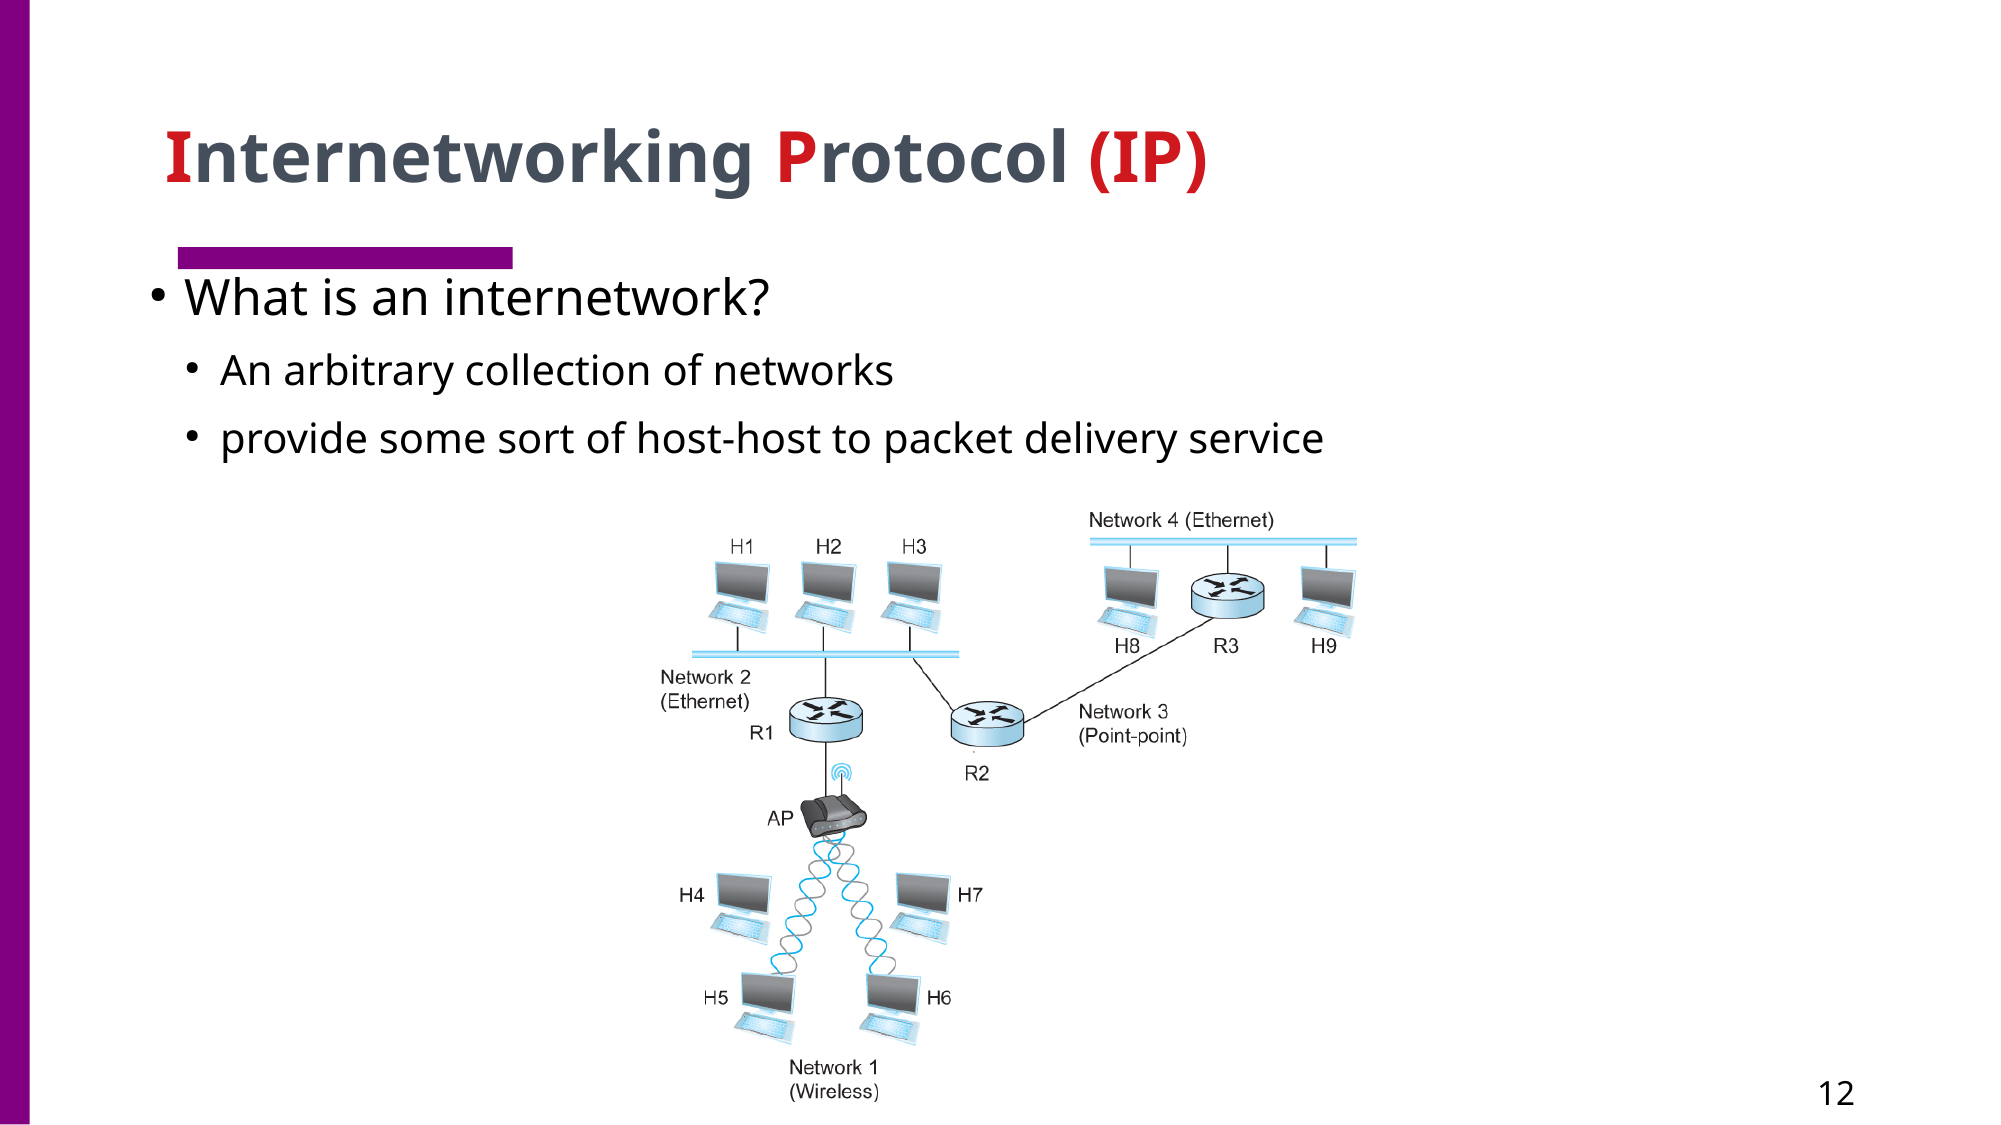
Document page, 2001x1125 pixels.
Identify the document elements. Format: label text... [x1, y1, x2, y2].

text_box Internetworking Protocol (IP) [151, 0, 1849, 212]
text_box What is an internetwork? An arbitrary collection of networks provide some sort of host-host to packet delivery service [63, 254, 1921, 1087]
picture [660, 509, 1357, 1102]
